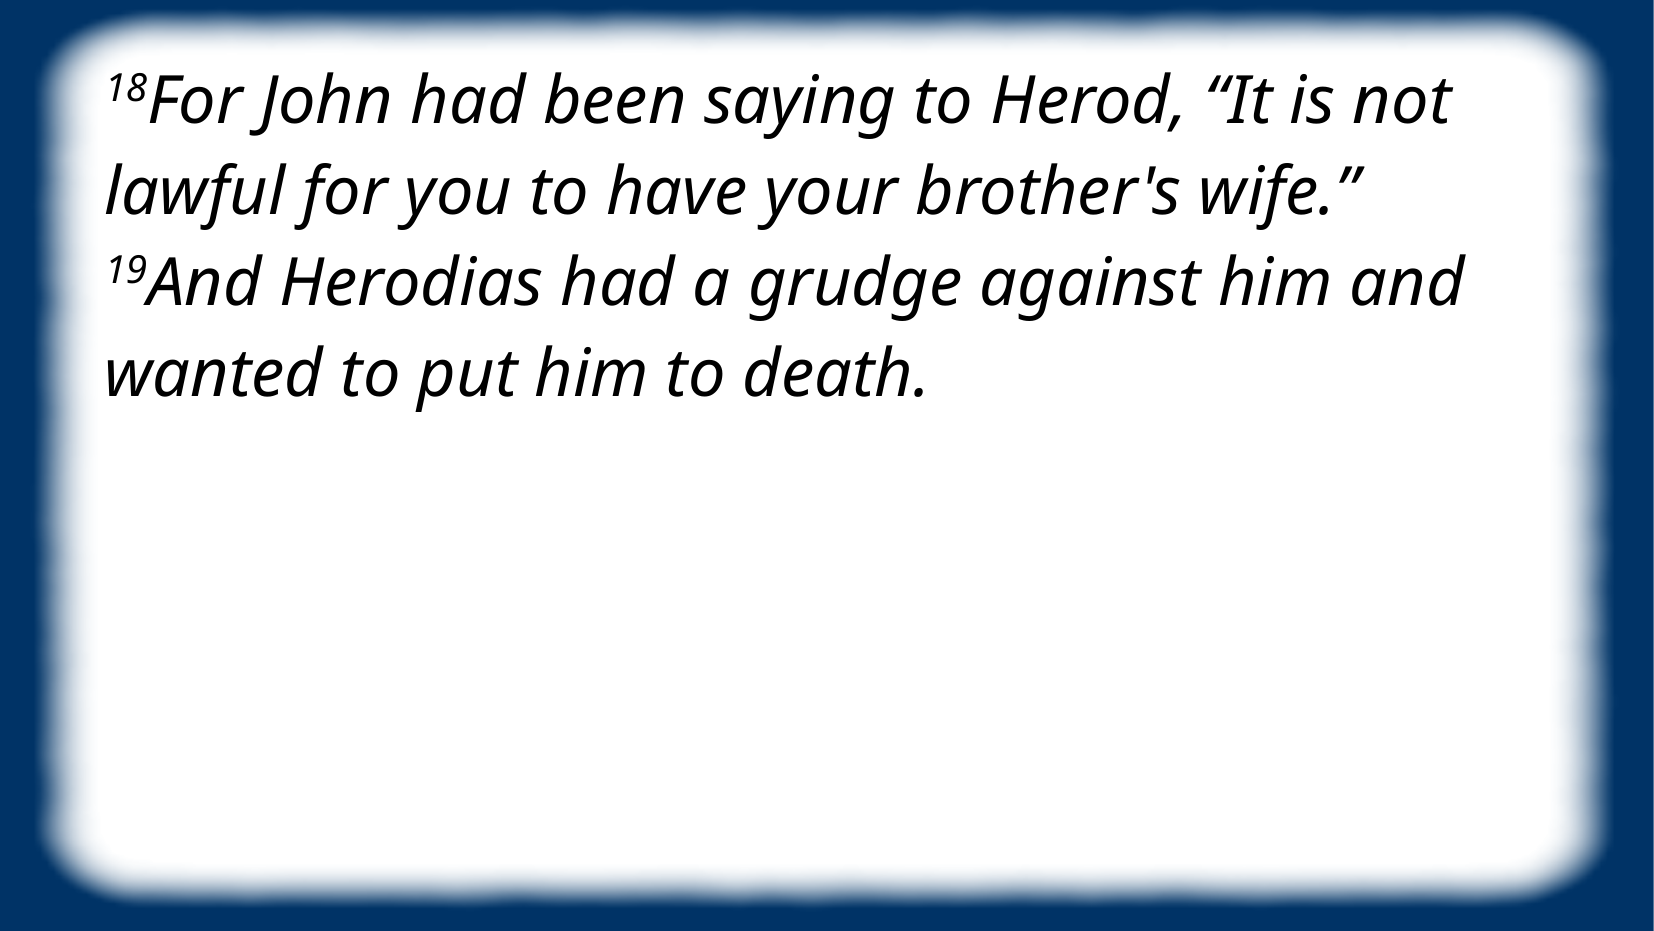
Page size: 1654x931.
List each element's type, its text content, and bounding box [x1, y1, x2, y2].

picture [0, 0, 1654, 931]
text_box 18For John had been saying to Herod, “It is not lawful for you to have your brother's wife.” 19And Herodias had a grudge against him and wanted to put him to death. [90, 45, 1546, 415]
